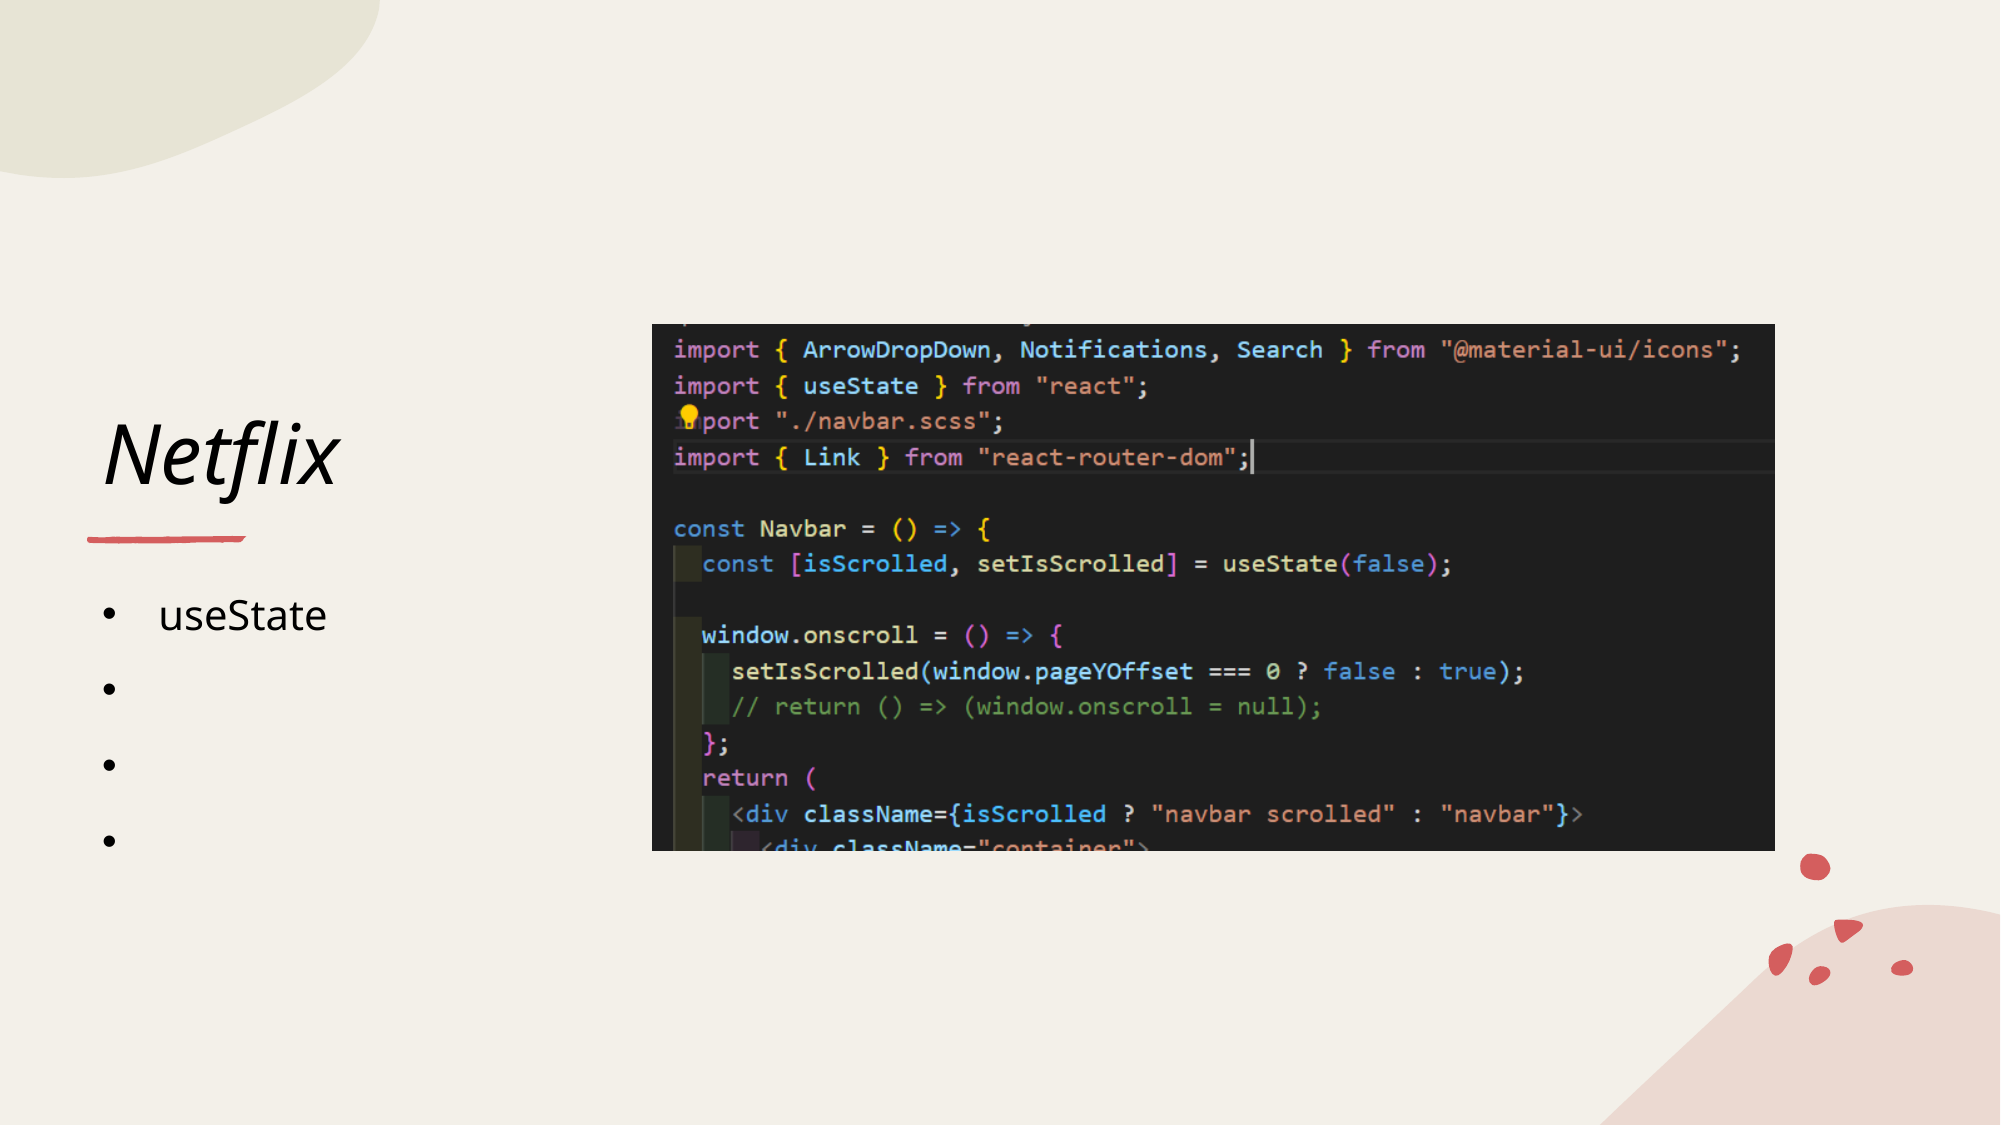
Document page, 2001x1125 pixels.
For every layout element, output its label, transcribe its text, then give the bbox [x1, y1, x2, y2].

picture [652, 324, 1775, 851]
subtitle useState [86, 575, 1069, 949]
title Netflix [86, 184, 1069, 509]
